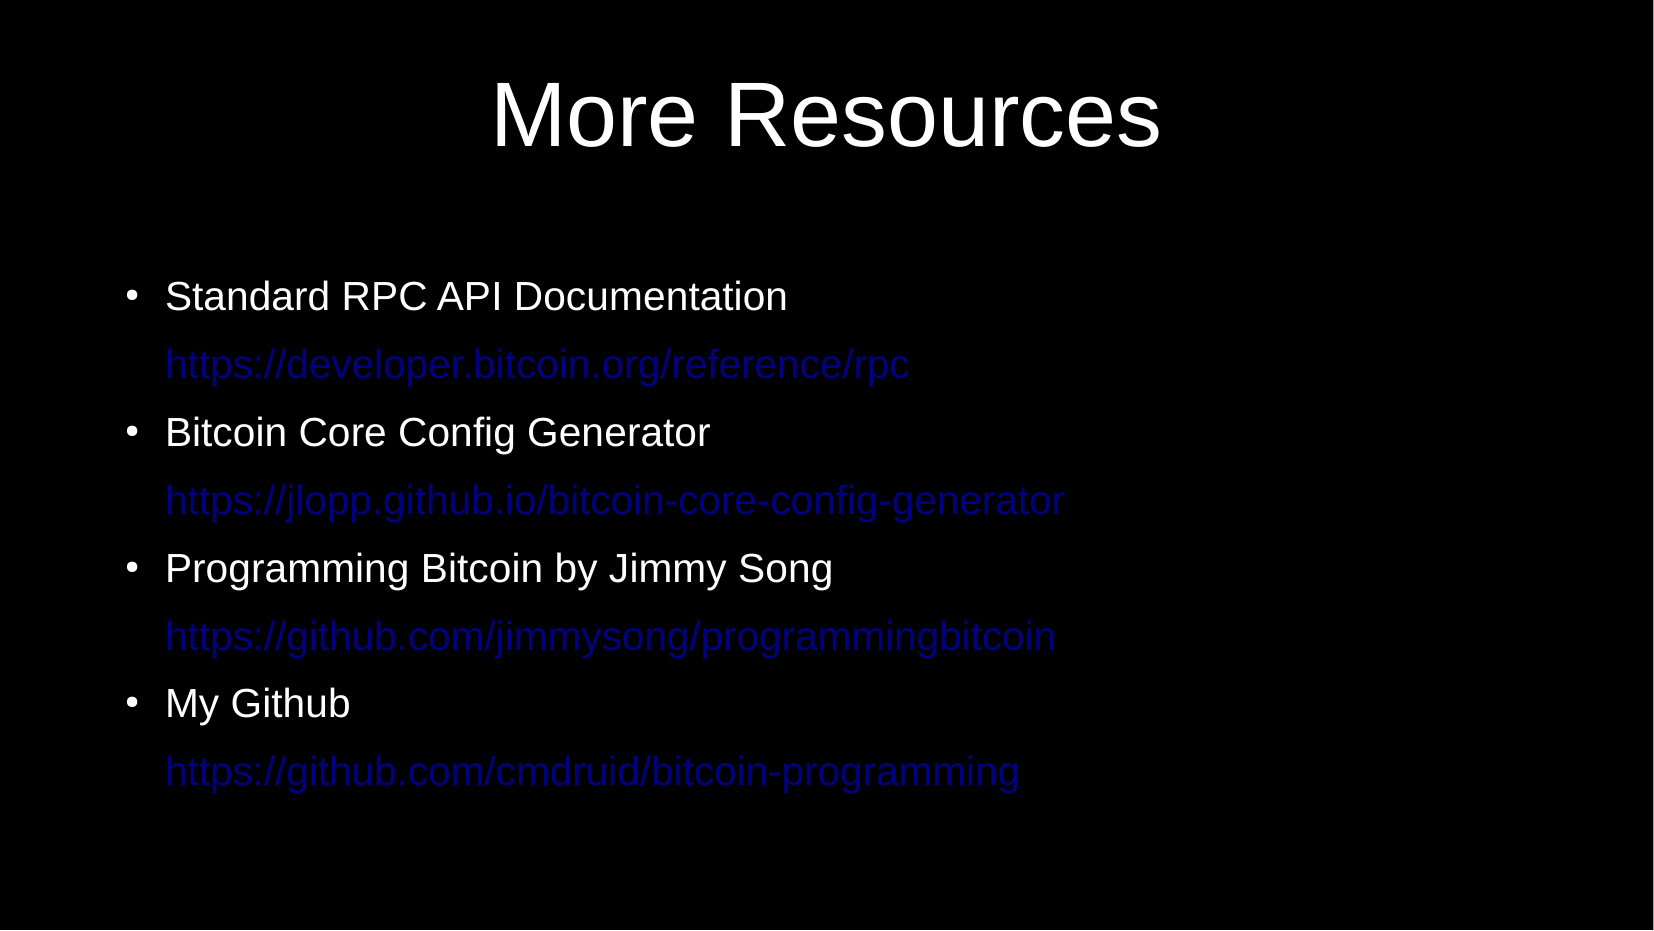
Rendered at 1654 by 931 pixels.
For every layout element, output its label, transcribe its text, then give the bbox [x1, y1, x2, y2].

list Standard RPC API Documentation https://developer.bitcoin.org/reference/rpc Bitcoin Core Config Generator https://jlopp.github.io/bitcoin-core-config-generator Programming Bitcoin by Jimmy Song https://github.com/jimmysong/programmingbitcoin My Github https://github.com/cmdruid/bitcoin-programming [82, 264, 1571, 805]
title More Resources [82, 37, 1571, 193]
